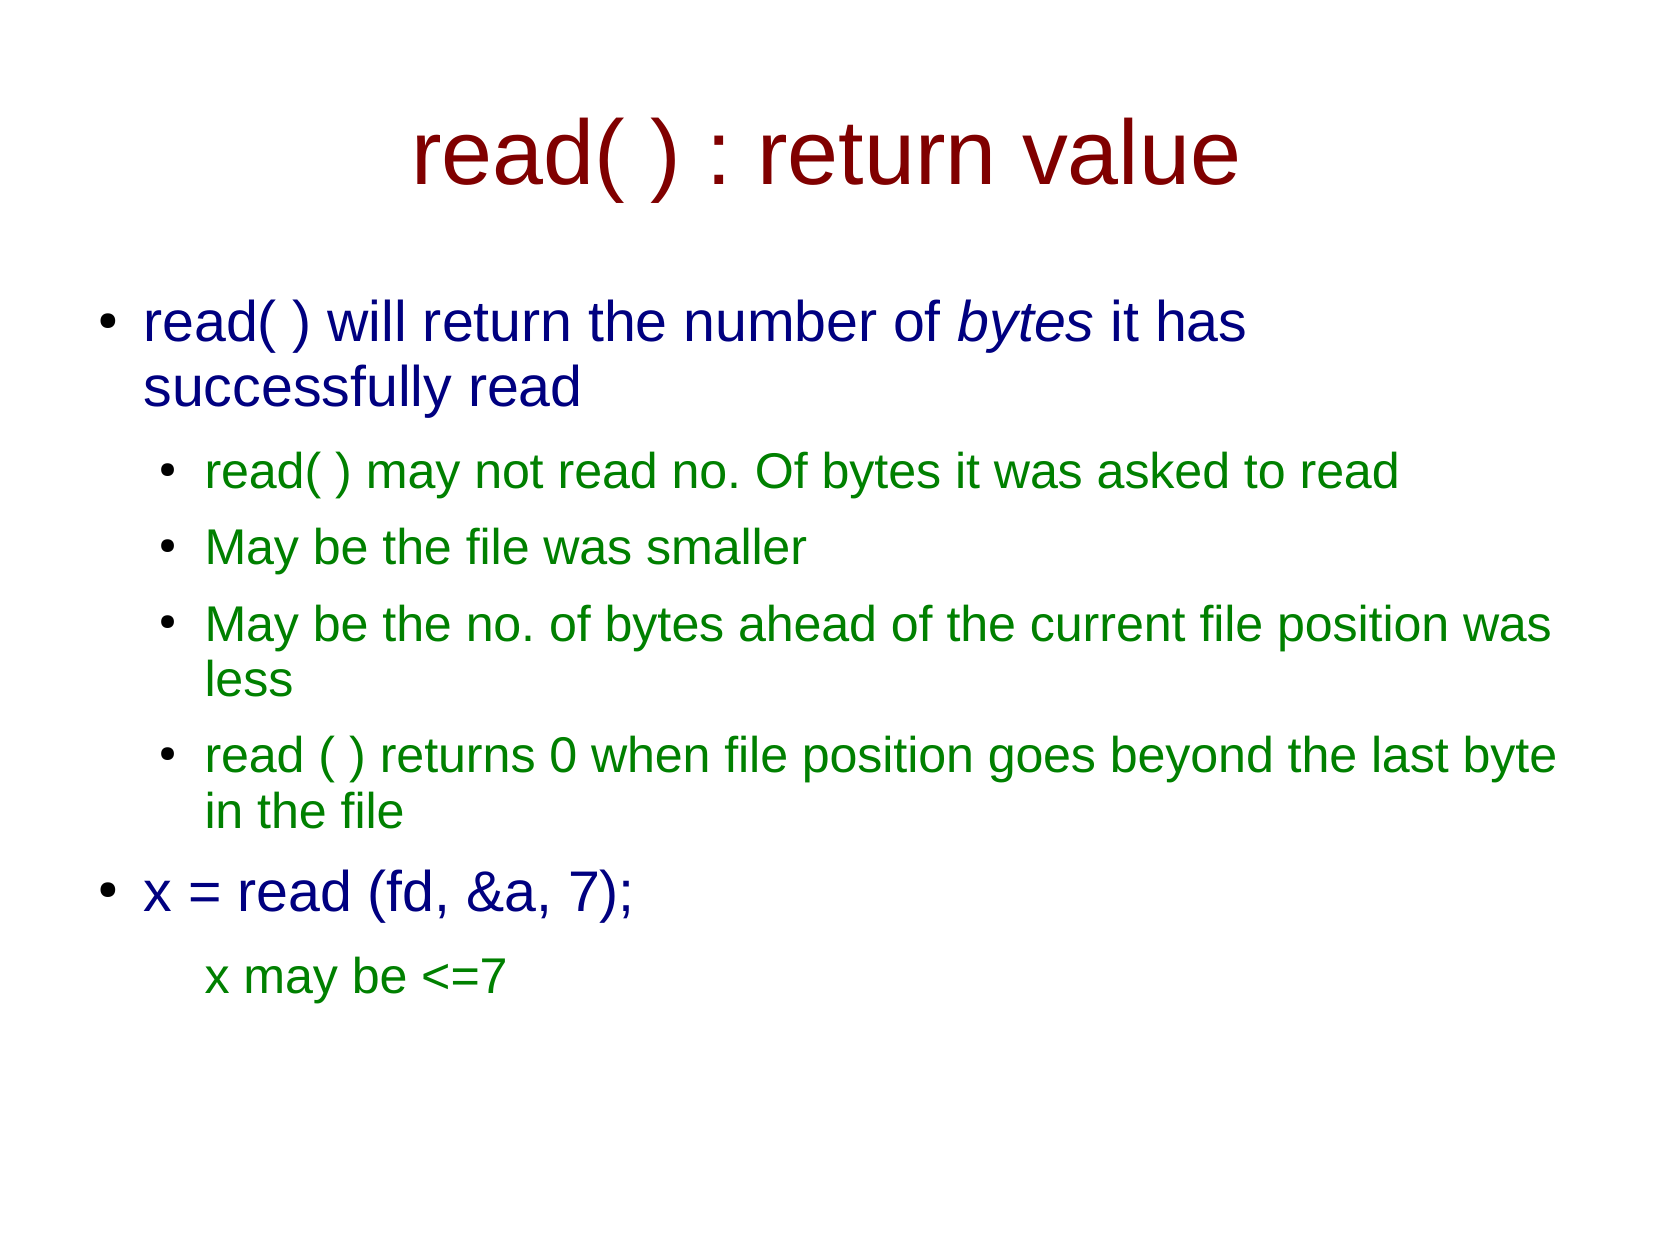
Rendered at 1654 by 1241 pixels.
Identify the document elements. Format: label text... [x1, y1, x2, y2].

list read( ) will return the number of bytes it has successfully read read( ) may not read no. Of bytes it was asked to read May be the file was smaller May be the no. of bytes ahead of the current file position was less read ( ) returns 0 when file position goes beyond the last byte in the file x = read (fd, &a, 7); x may be <=7 [82, 290, 1571, 1010]
title read( ) : return value [82, 49, 1571, 257]
